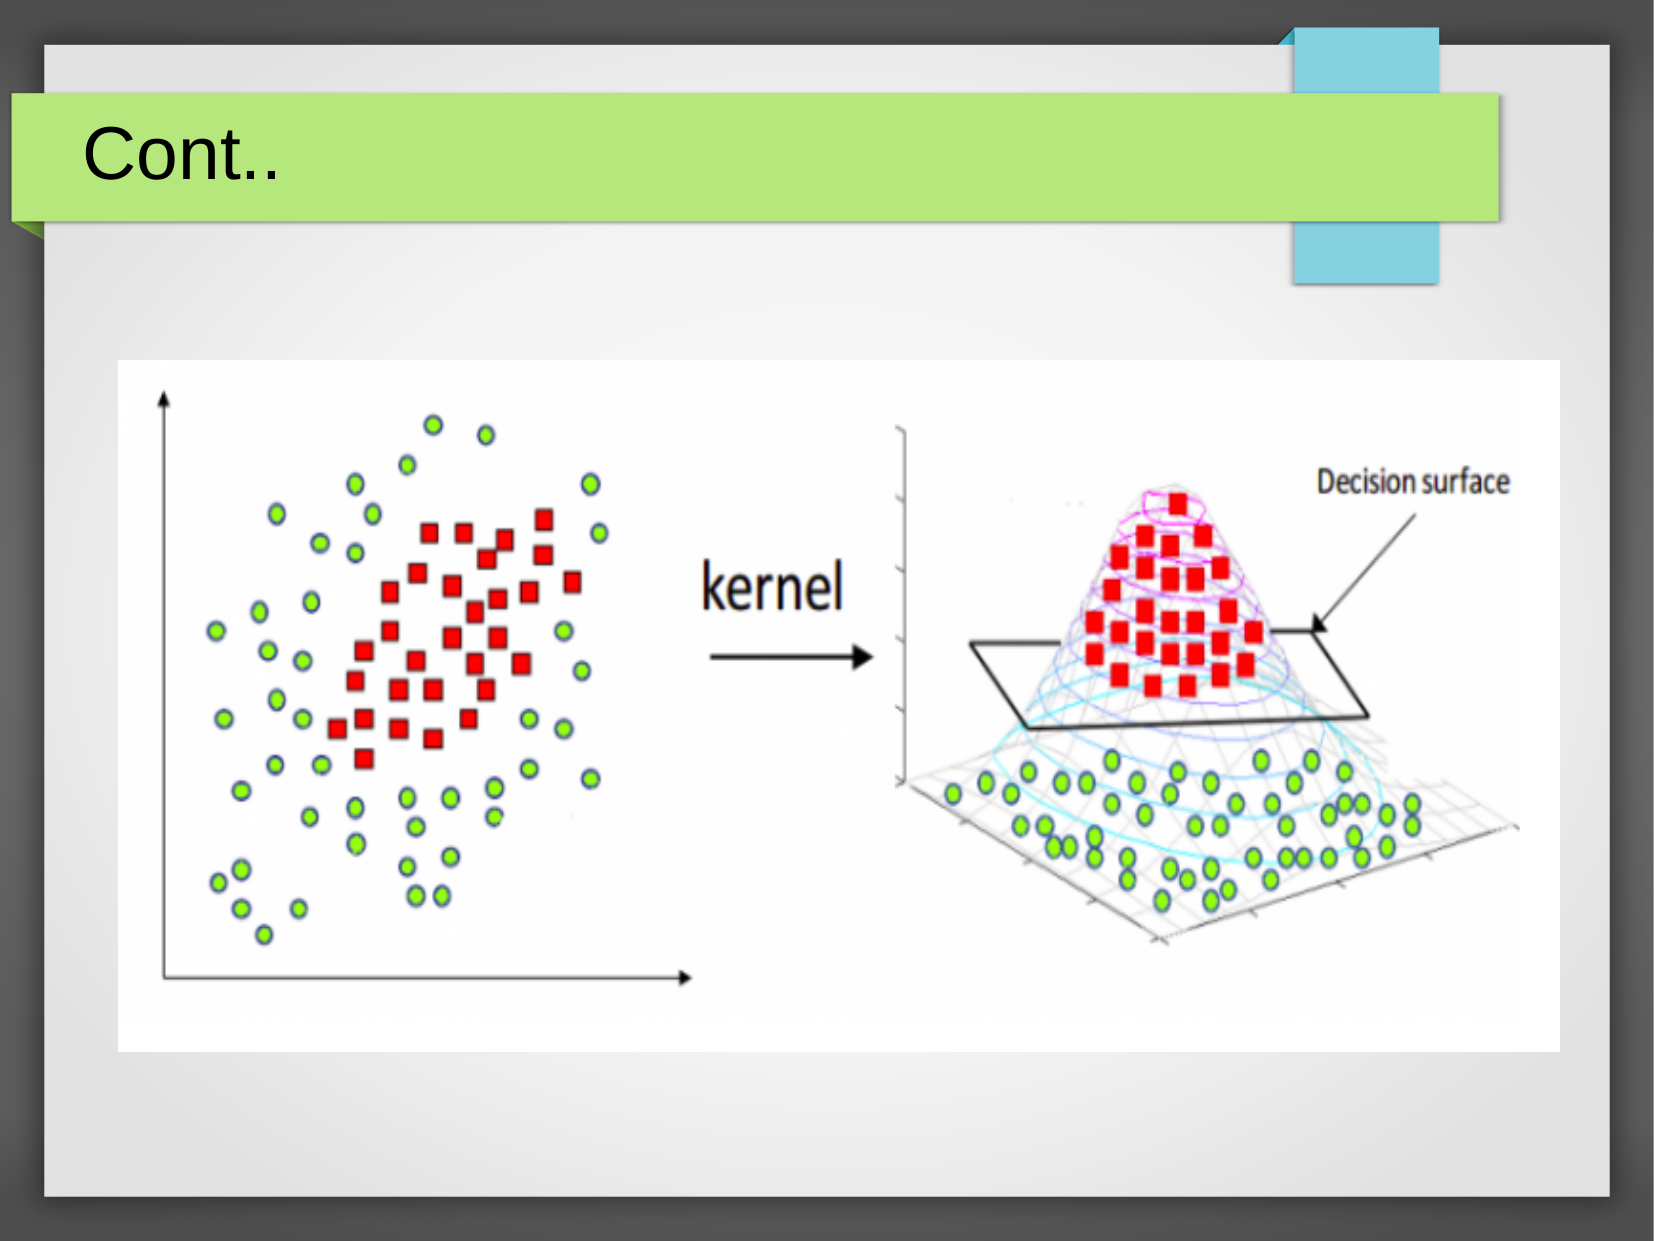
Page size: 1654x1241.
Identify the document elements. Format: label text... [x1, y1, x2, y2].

title Cont.. [82, 94, 1264, 213]
picture [0, 0, 1654, 1241]
